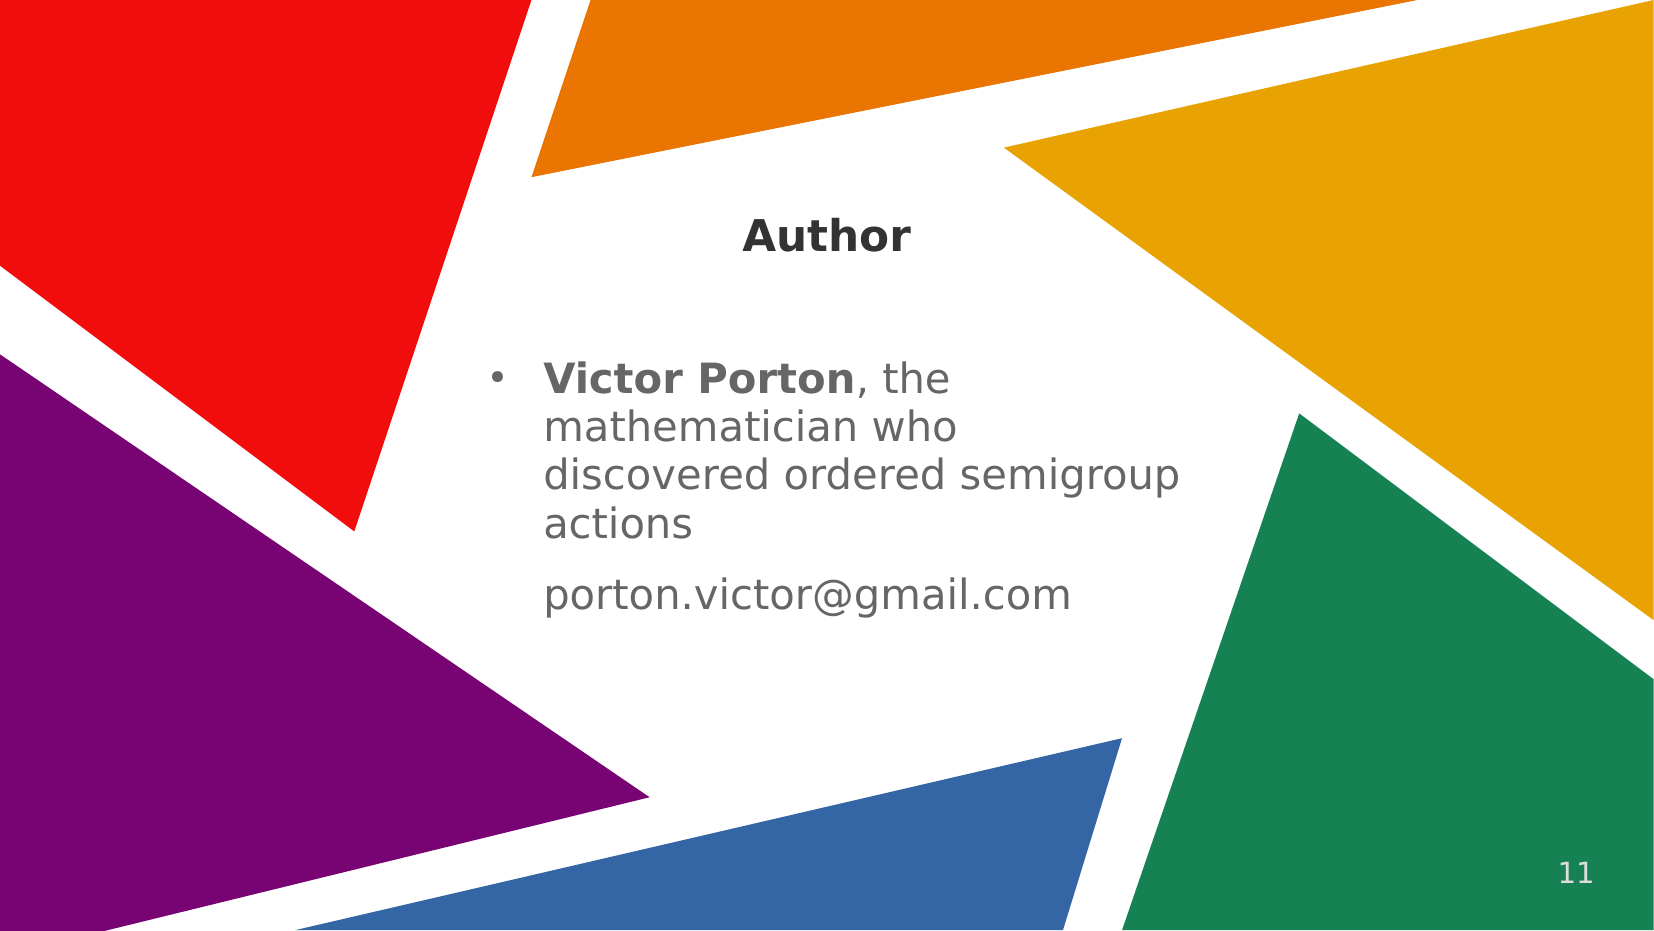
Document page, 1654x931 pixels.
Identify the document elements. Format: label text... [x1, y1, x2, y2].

title Author [472, 147, 1182, 325]
list Victor Porton, the mathematician who discovered ordered semigroup actions porton.victor@gmail.com [472, 354, 1182, 768]
